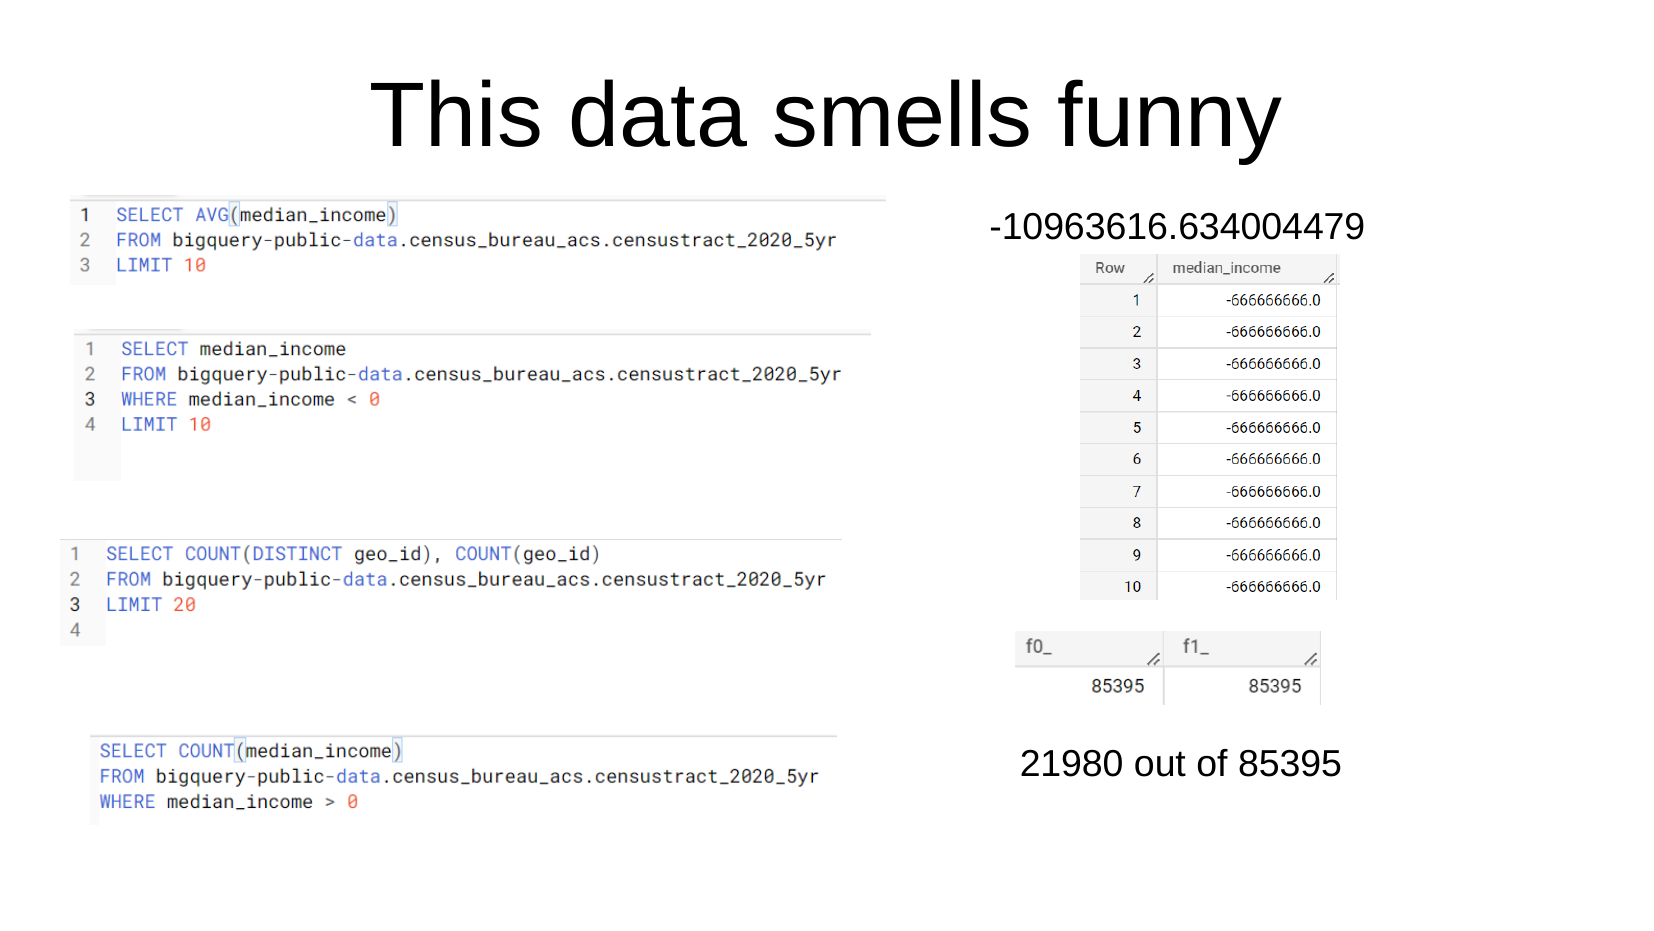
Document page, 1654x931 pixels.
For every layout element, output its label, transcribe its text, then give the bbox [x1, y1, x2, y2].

text_box -10963616.634004479 [974, 198, 1381, 256]
picture [70, 195, 886, 286]
text_box 21980 out of 85395 [1005, 735, 1471, 834]
picture [60, 539, 842, 646]
picture [74, 329, 871, 482]
picture [1015, 631, 1321, 706]
picture [90, 734, 837, 825]
picture [1080, 254, 1340, 601]
title This data smells funny [82, 37, 1571, 193]
